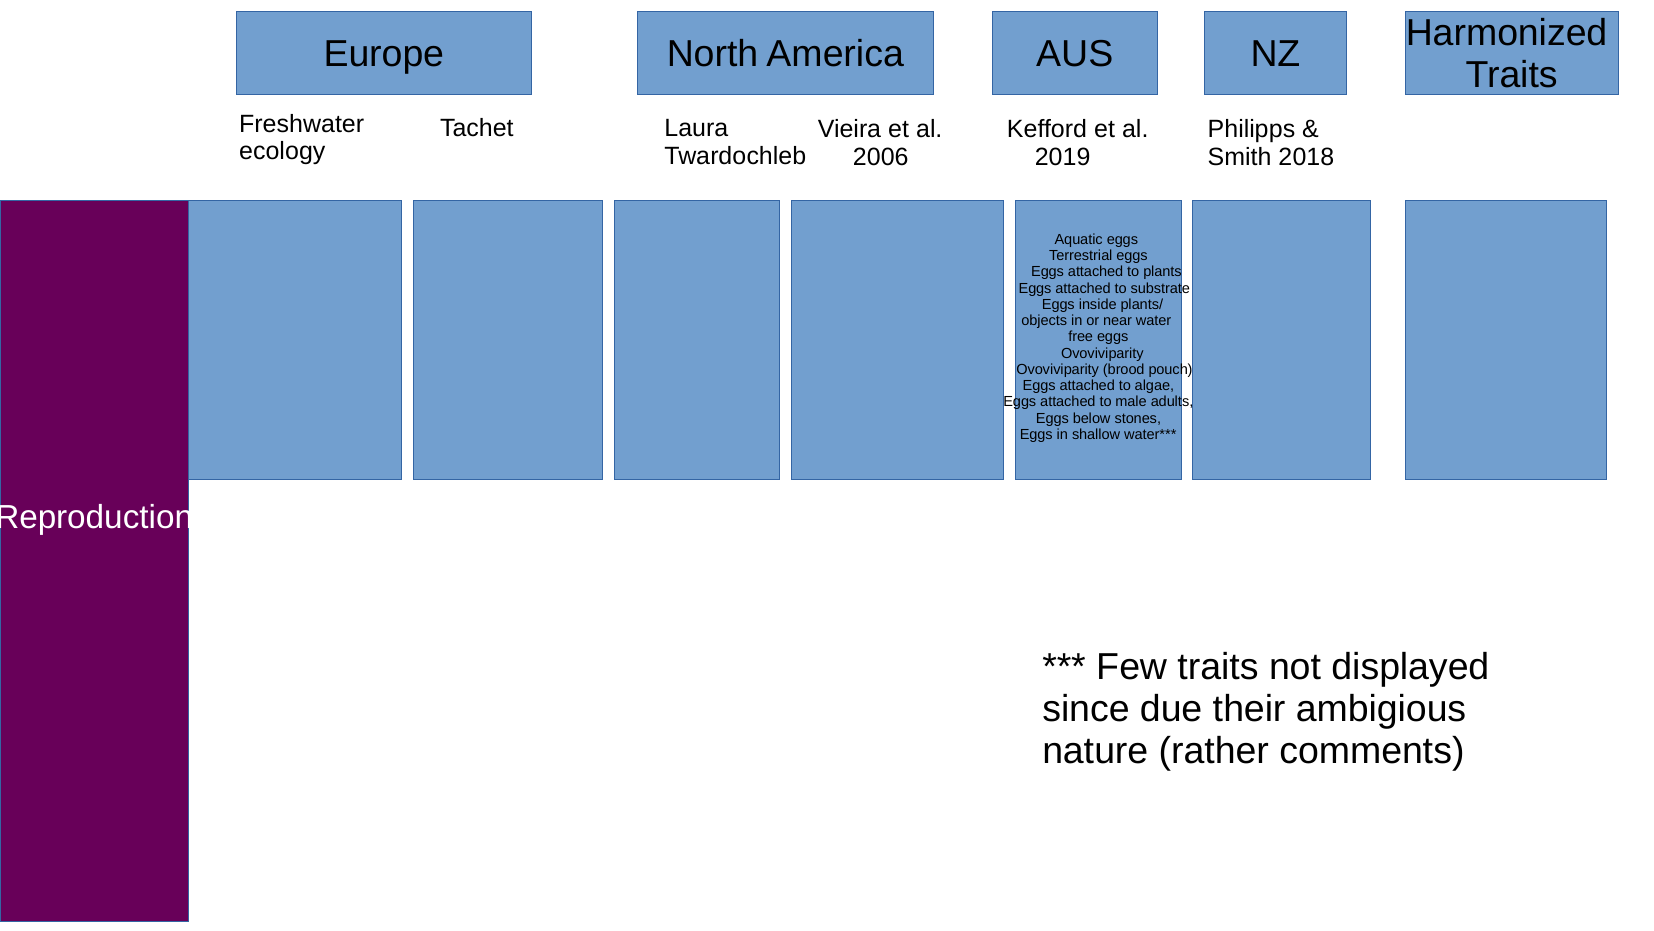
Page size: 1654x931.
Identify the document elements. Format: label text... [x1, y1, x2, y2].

text_box Vieira et al. 2006 [886, 107, 992, 200]
text_box Tachet [425, 106, 579, 164]
text_box North America [637, 11, 934, 95]
text_box Aquatic eggs Terrestrial eggs Eggs attached to plants Eggs attached to substrate Eggs inside plants/ objects in or near water free eggs Ovoviviparity Ovoviviparity (brood pouch) Eggs attached to algae, Eggs attached to male adults, Eggs below stones, Eggs in shallow water*** [1015, 200, 1182, 480]
text_box [1405, 200, 1607, 480]
text_box NZ [1204, 11, 1347, 95]
text_box Kefford et al. 2019 [992, 107, 1192, 207]
text_box Laura Twardochleb [649, 106, 886, 237]
text_box Vieira et al. 2006 [1004, 207, 1015, 249]
text_box AUS [992, 11, 1158, 95]
text_box [1192, 200, 1371, 480]
text_box Reproduction [0, 200, 189, 922]
text_box Freshwater ecology [224, 101, 615, 201]
text_box [413, 200, 603, 480]
text_box [614, 200, 1004, 620]
text_box *** Few traits not displayed since due their ambigious nature (rather comments) [1027, 637, 1512, 779]
text_box Europe [236, 11, 532, 95]
text_box [188, 200, 402, 480]
text_box Philipps & Smith 2018 [1192, 107, 1394, 249]
text_box Harmonized Traits [1405, 11, 1619, 95]
